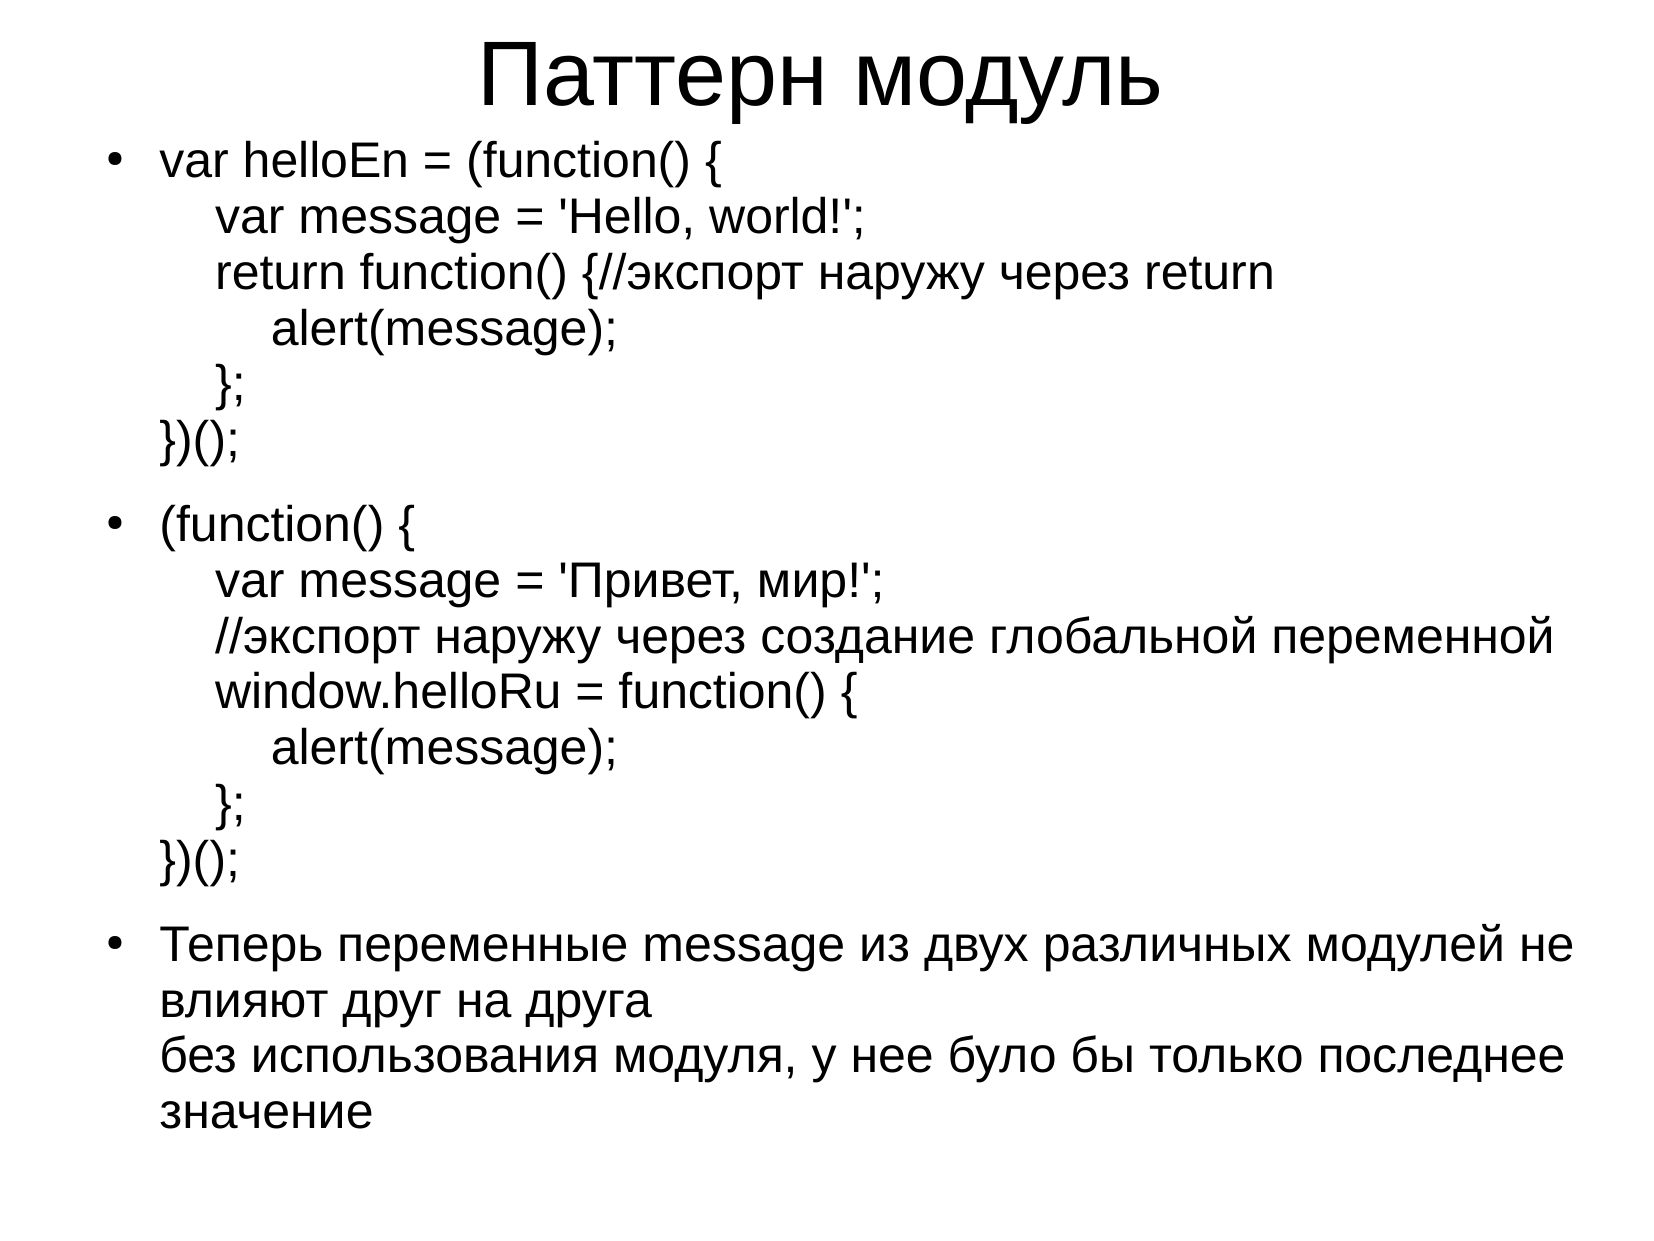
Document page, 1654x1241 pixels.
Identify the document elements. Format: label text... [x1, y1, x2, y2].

title Паттерн модуль [76, 0, 1565, 178]
list var helloEn = (function() { var message = 'Hello, world!'; return function() {//экспорт наружу через return alert(message); }; })(); (function() { var message = 'Привет, мир!'; //экспорт наружу через создание глобальной переменной window.helloRu = function() { alert(message); }; })(); Теперь переменные message из двух различных модулей не влияют друг на друга без использования модуля, у нее було бы только последнее значение [88, 132, 1577, 1140]
